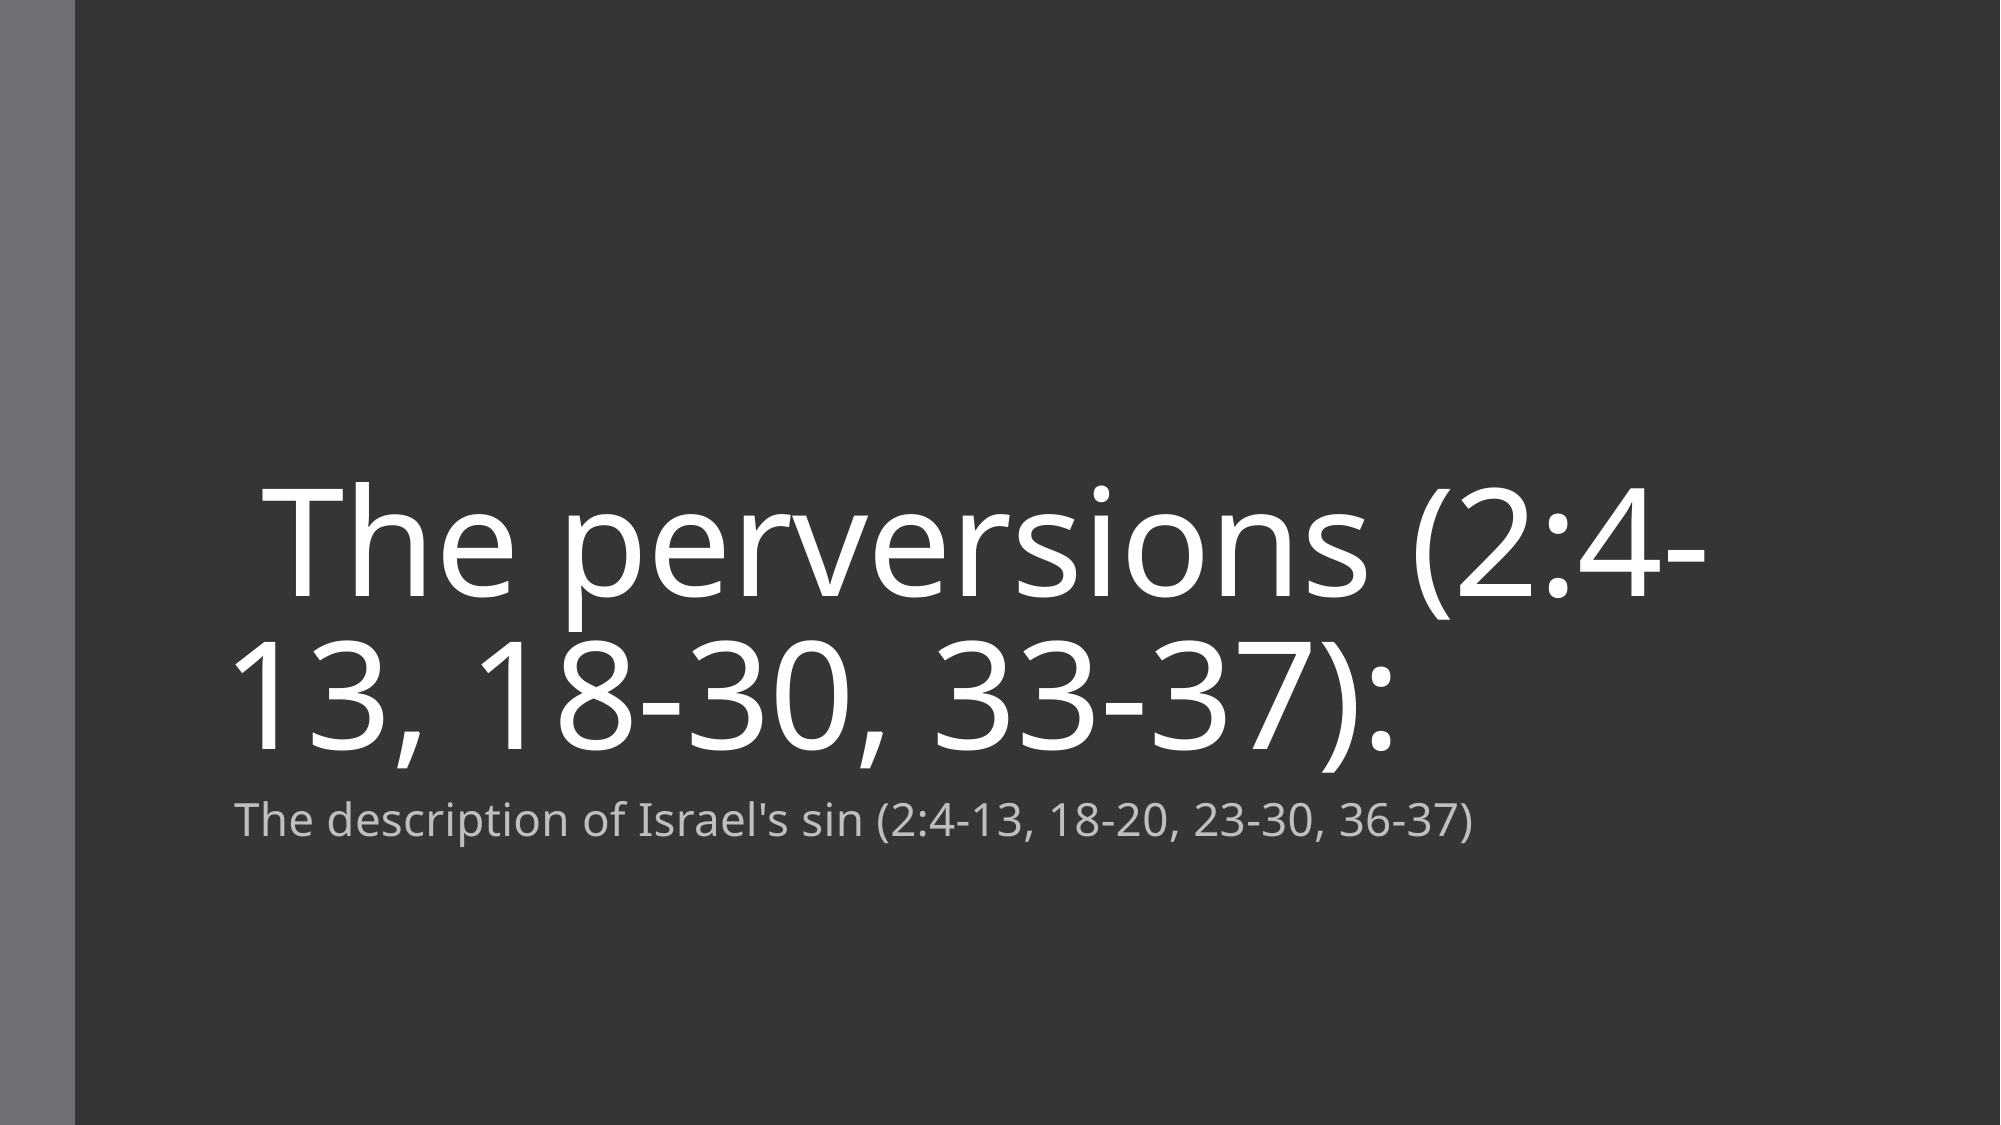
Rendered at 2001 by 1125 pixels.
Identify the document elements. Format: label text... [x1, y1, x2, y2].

title The perversions (2:4-13, 18-30, 33-37): [206, 124, 1752, 787]
subtitle The description of Israel's sin (2:4-13, 18-20, 23-30, 36-37) [206, 787, 1752, 1066]
